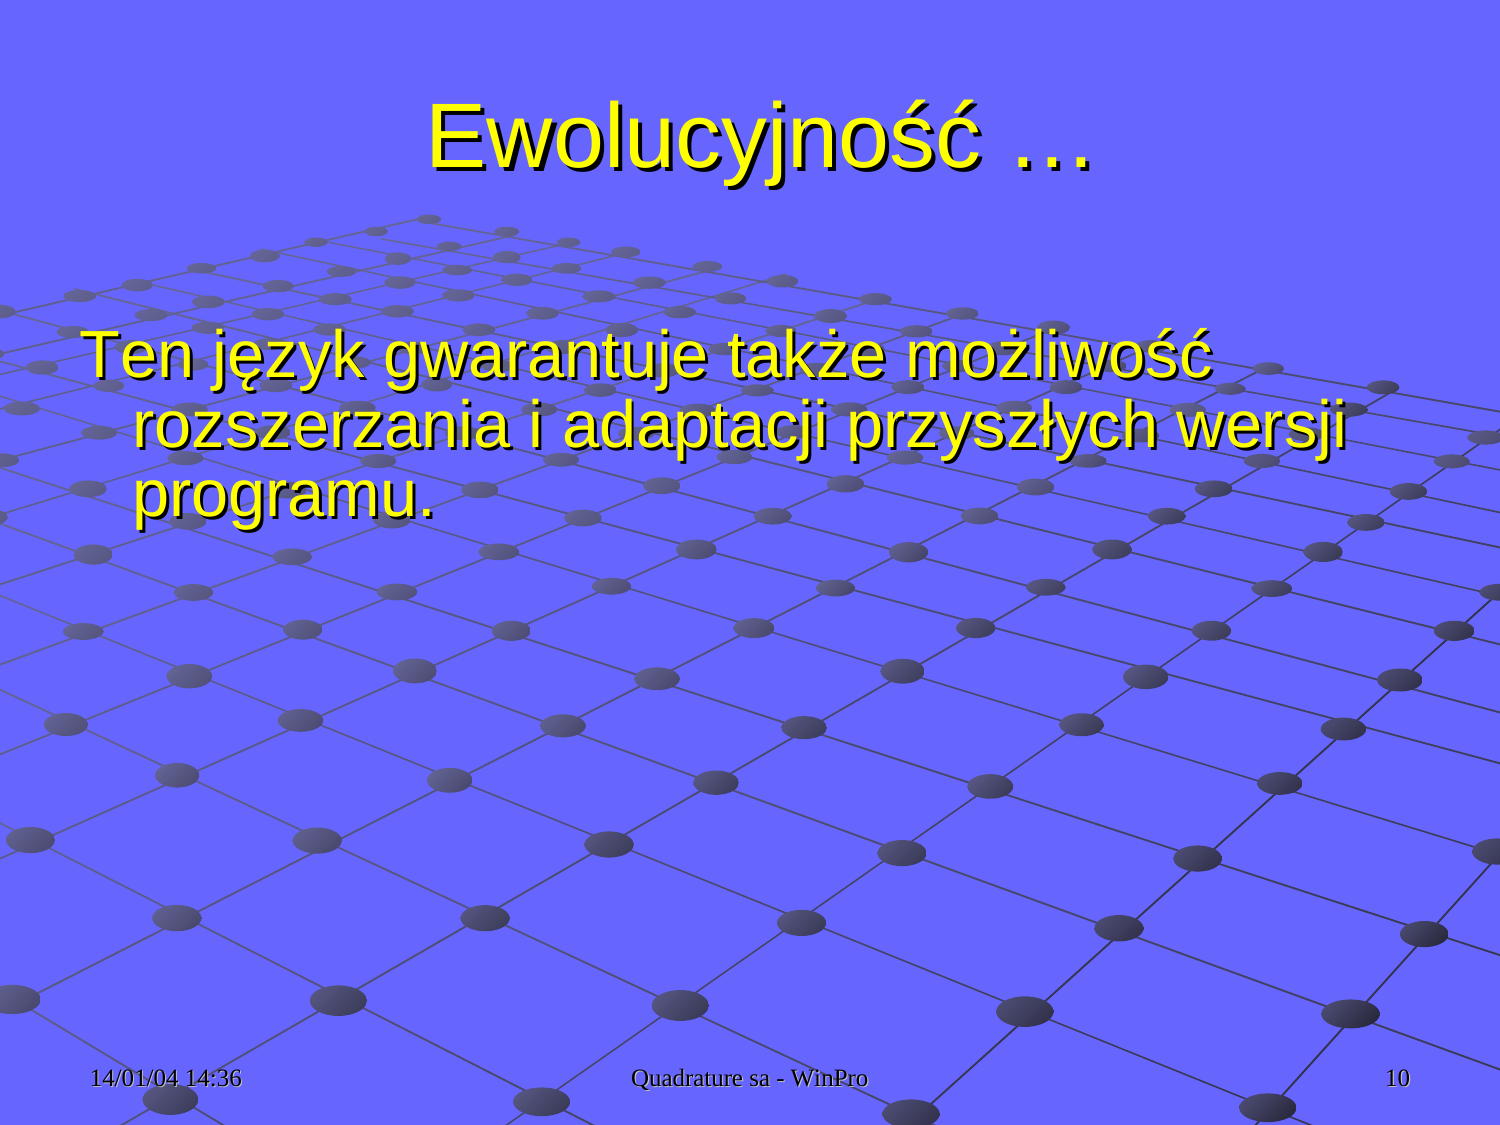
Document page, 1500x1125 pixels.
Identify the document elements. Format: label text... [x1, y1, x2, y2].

list Ten język gwarantuje także możliwość rozszerzania i adaptacji przyszłych wersji programu. [64, 314, 1415, 1083]
title Ewolucyjność … [75, 45, 1426, 233]
